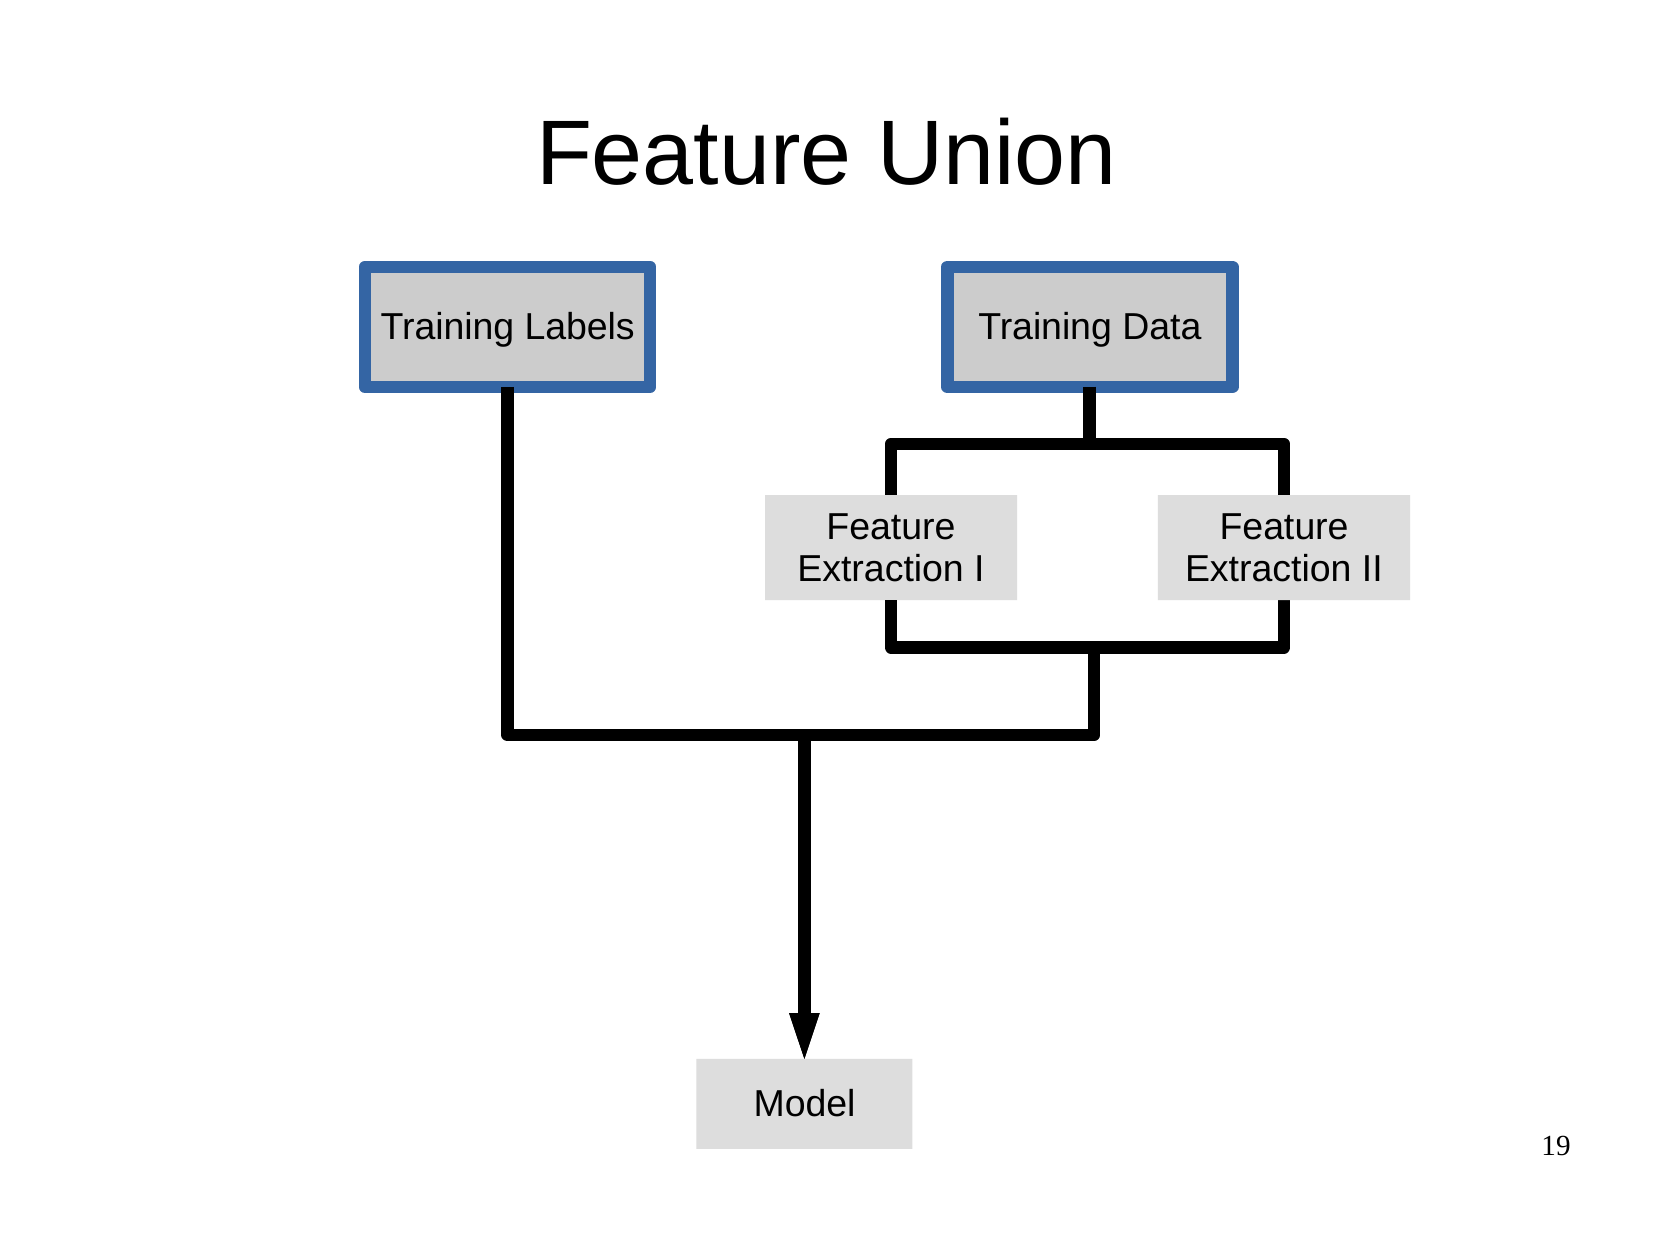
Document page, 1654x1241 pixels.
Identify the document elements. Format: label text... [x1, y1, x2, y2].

text_box Feature Extraction II [1157, 495, 1411, 601]
title Feature Union [82, 49, 1571, 257]
text_box Feature Extraction I [765, 495, 1018, 601]
text_box Training Data [947, 266, 1233, 387]
text_box Model [696, 1058, 913, 1149]
text_box Training Labels [365, 266, 651, 387]
